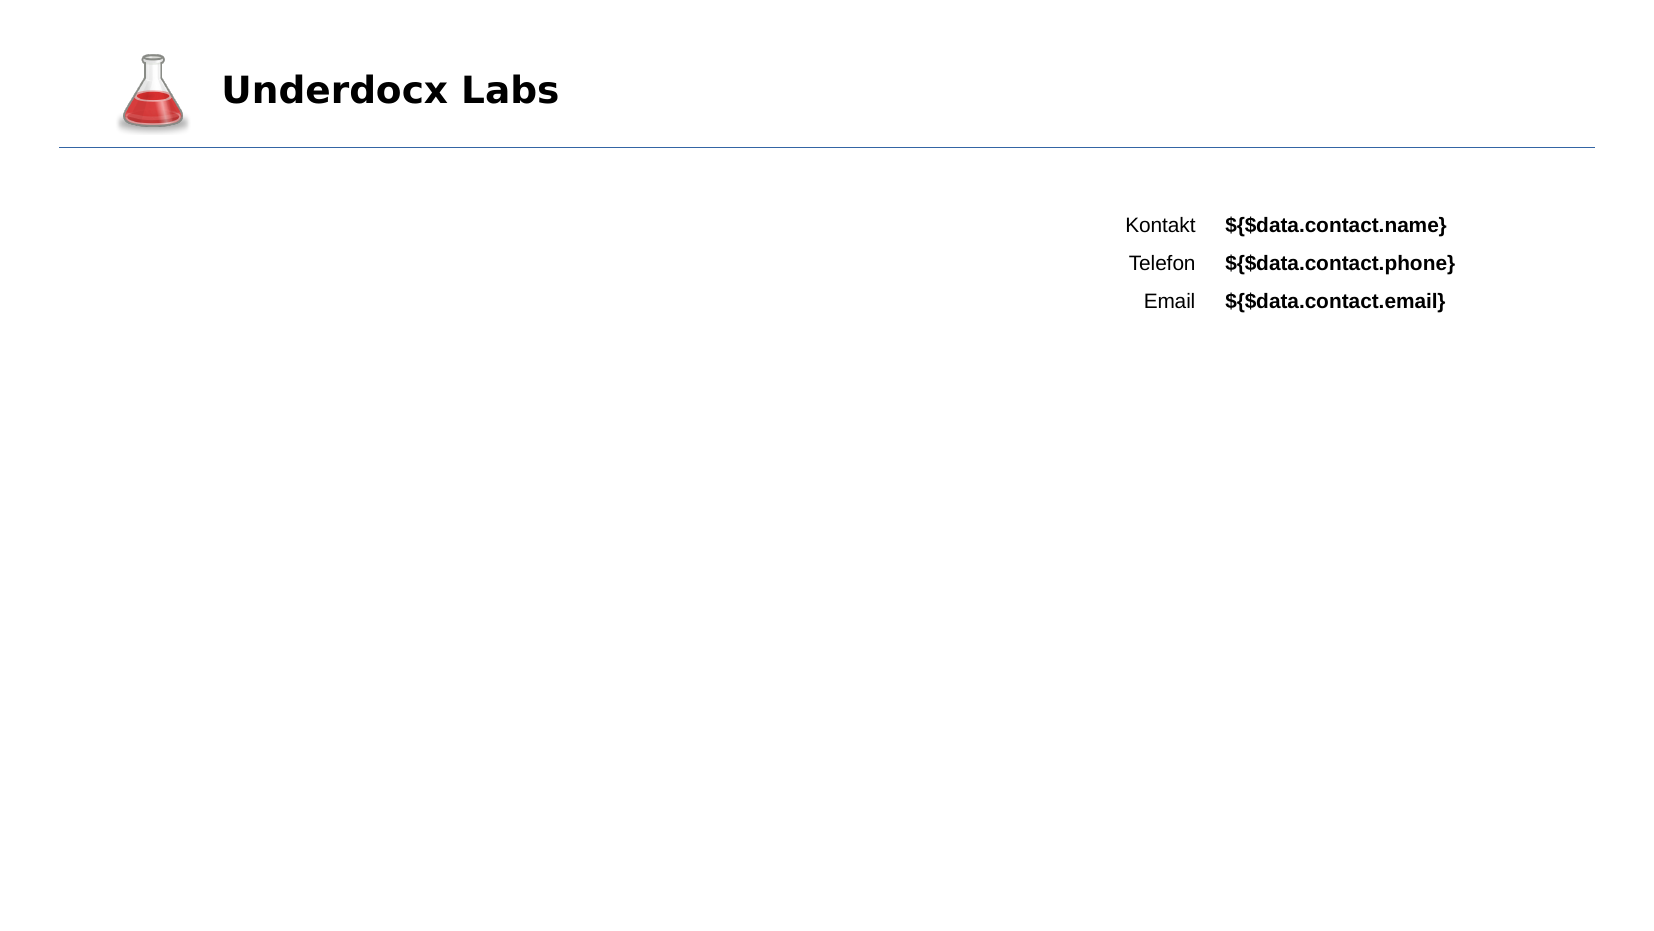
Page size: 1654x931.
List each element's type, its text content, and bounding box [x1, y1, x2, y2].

text_box ${$data.contact.name} [1211, 206, 1565, 244]
text_box Telefon [1114, 244, 1211, 283]
picture [108, 46, 198, 135]
text_box Email [1129, 282, 1211, 321]
text_box Kontakt [1110, 206, 1211, 245]
text_box ${$data.contact.email} [1211, 282, 1565, 321]
text_box ${$data.contact.phone} [1211, 244, 1565, 282]
text_box Underdocx Labs [206, 61, 1034, 120]
